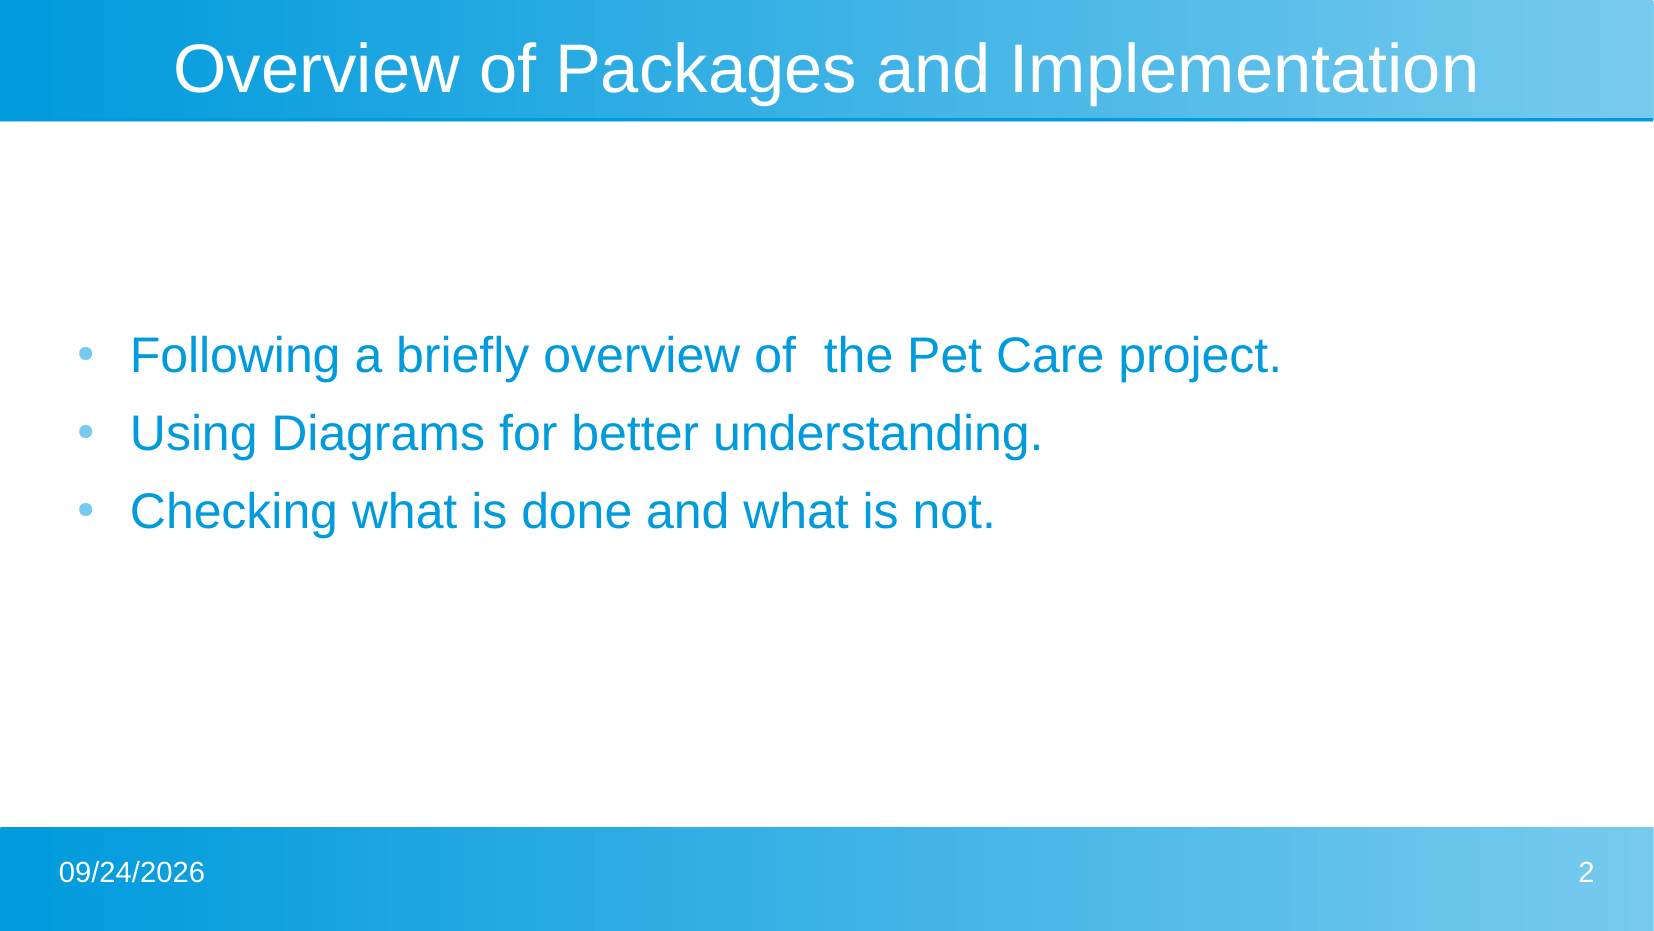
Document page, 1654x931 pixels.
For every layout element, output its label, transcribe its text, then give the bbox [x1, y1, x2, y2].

list Following a briefly overview of the Pet Care project. Using Diagrams for better understanding. Checking what is done and what is not. [59, 327, 1595, 563]
title Overview of Packages and Implementation [59, 29, 1595, 108]
